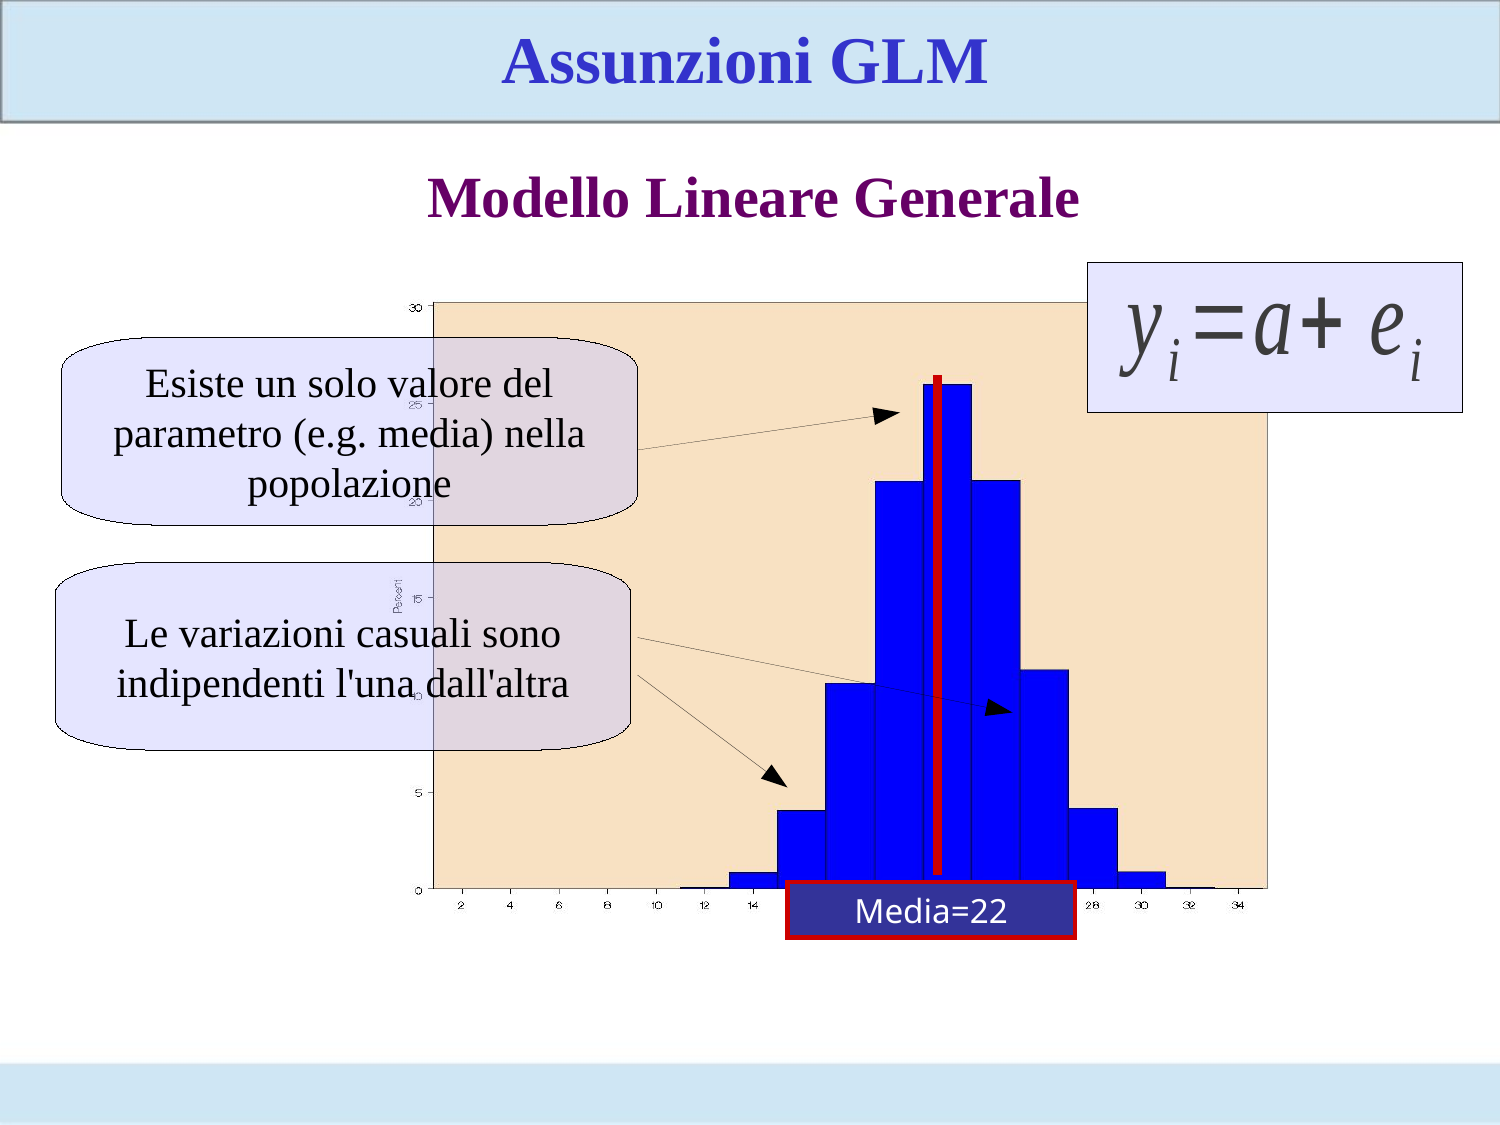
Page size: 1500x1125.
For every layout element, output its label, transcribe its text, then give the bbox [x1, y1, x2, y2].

text_box Modello Lineare Generale [412, 151, 1096, 238]
picture [0, 0, 1500, 1125]
chart [1096, 261, 1441, 395]
text_box Le variazioni casuali sono indipendenti l'una dall'altra [55, 562, 631, 751]
text_box Esiste un solo valore del parametro (e.g. media) nella popolazione [61, 337, 638, 526]
text_box Media=22 [787, 882, 1075, 938]
title Assunzioni GLM [214, 9, 1278, 105]
text_box [1087, 262, 1463, 413]
